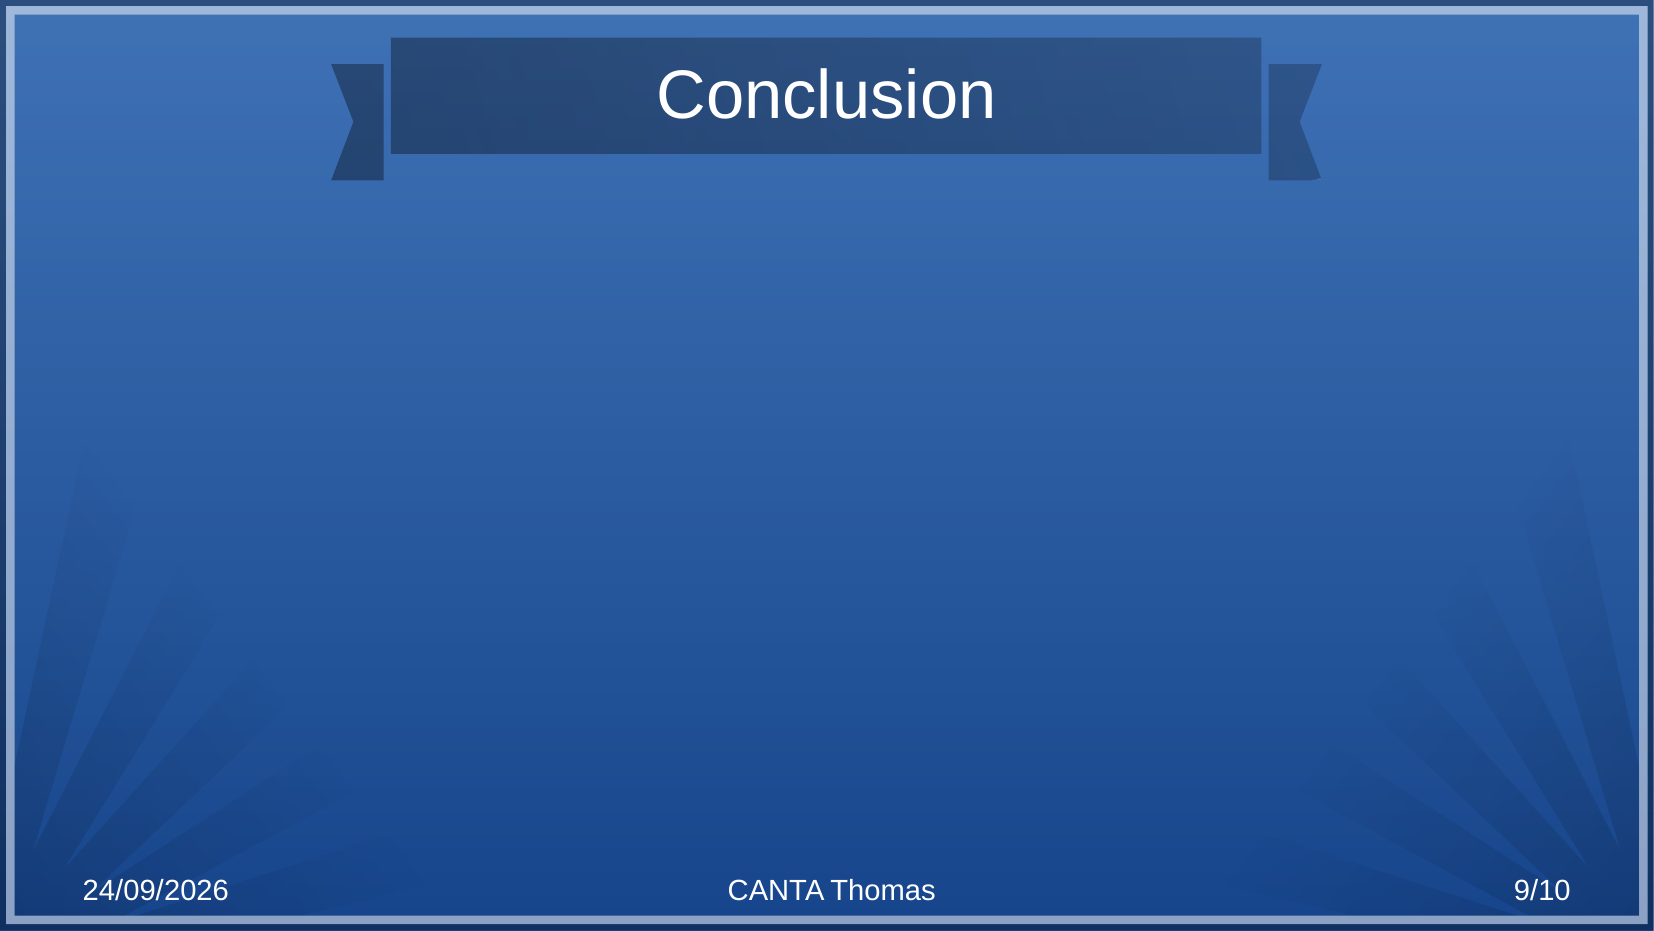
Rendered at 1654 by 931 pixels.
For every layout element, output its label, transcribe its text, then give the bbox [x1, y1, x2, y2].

title Conclusion [389, 35, 1264, 154]
